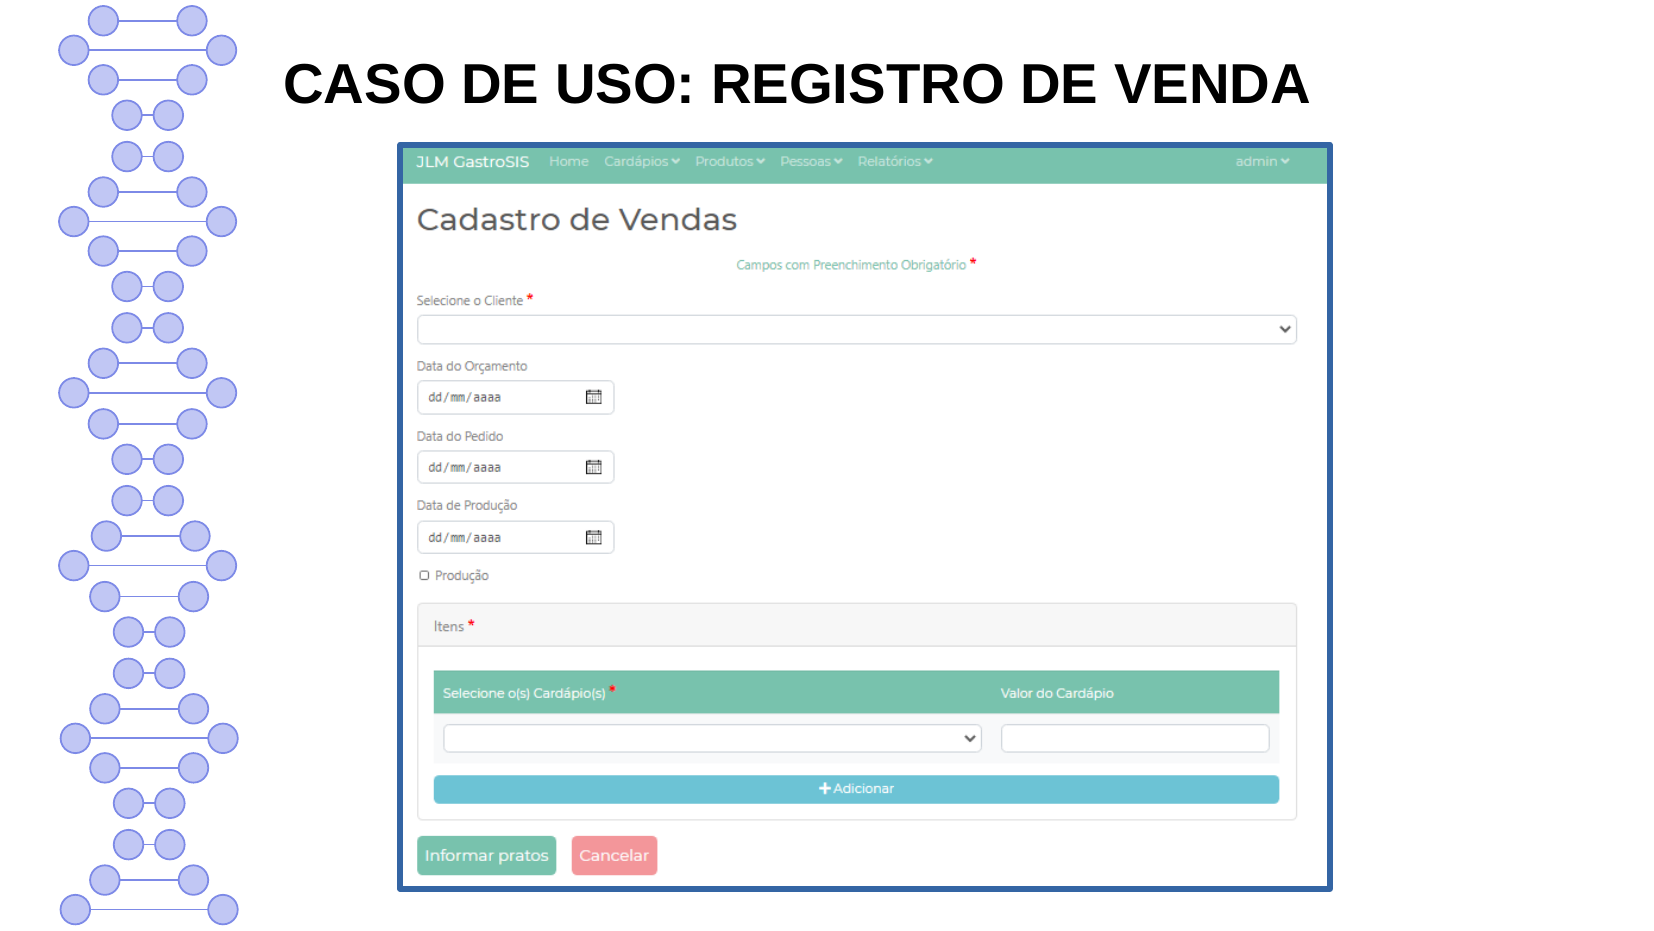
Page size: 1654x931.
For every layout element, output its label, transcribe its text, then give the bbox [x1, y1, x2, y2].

picture [403, 147, 1327, 886]
title Caso de Uso: registro de venda [88, 32, 1506, 136]
